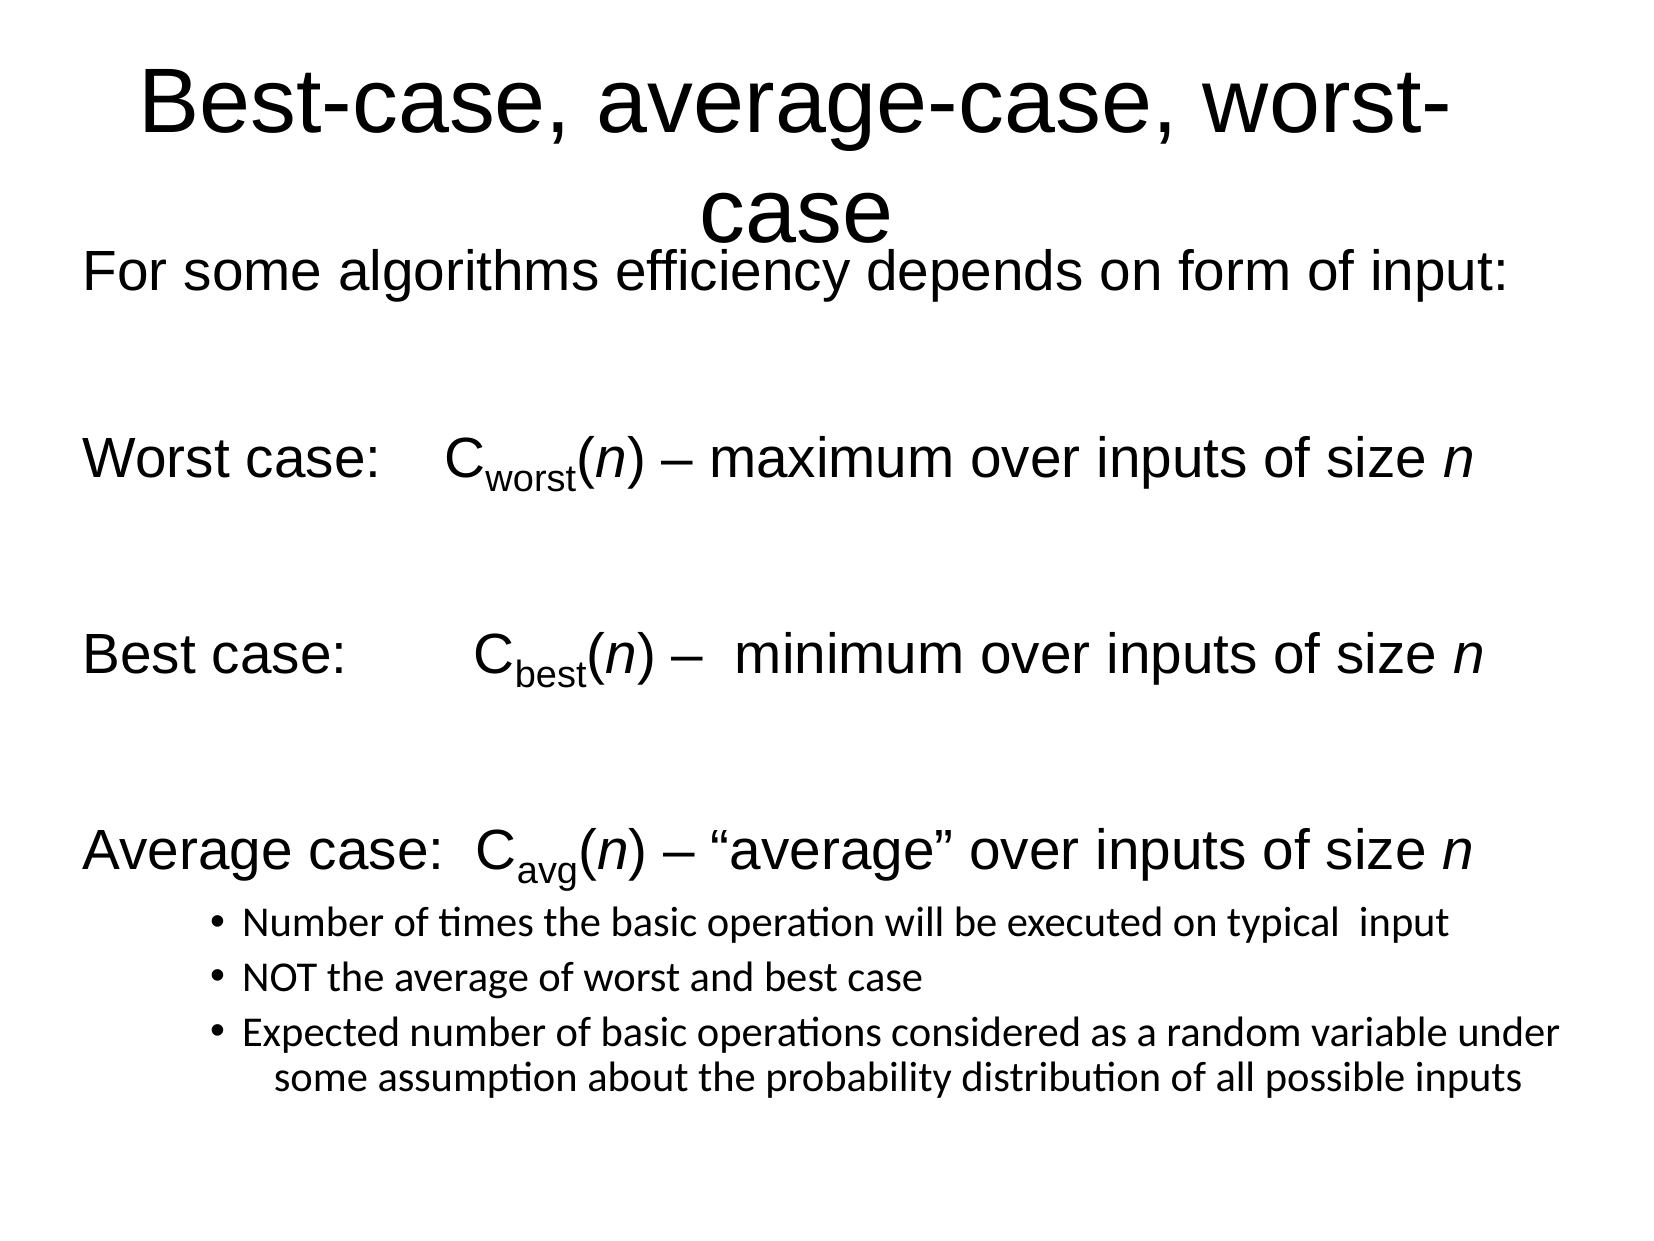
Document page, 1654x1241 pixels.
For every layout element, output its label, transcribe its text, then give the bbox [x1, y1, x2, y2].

list For some algorithms efficiency depends on form of input: Worst case: Cworst(n) – maximum over inputs of size n Best case: Cbest(n) – minimum over inputs of size n Average case: Cavg(n) – “average” over inputs of size n Number of times the basic operation will be executed on typical input NOT the average of worst and best case Expected number of basic operations considered as a random variable under some assumption about the probability distribution of all possible inputs [82, 234, 1654, 1122]
title Best-case, average-case, worst-case [110, 41, 1483, 152]
